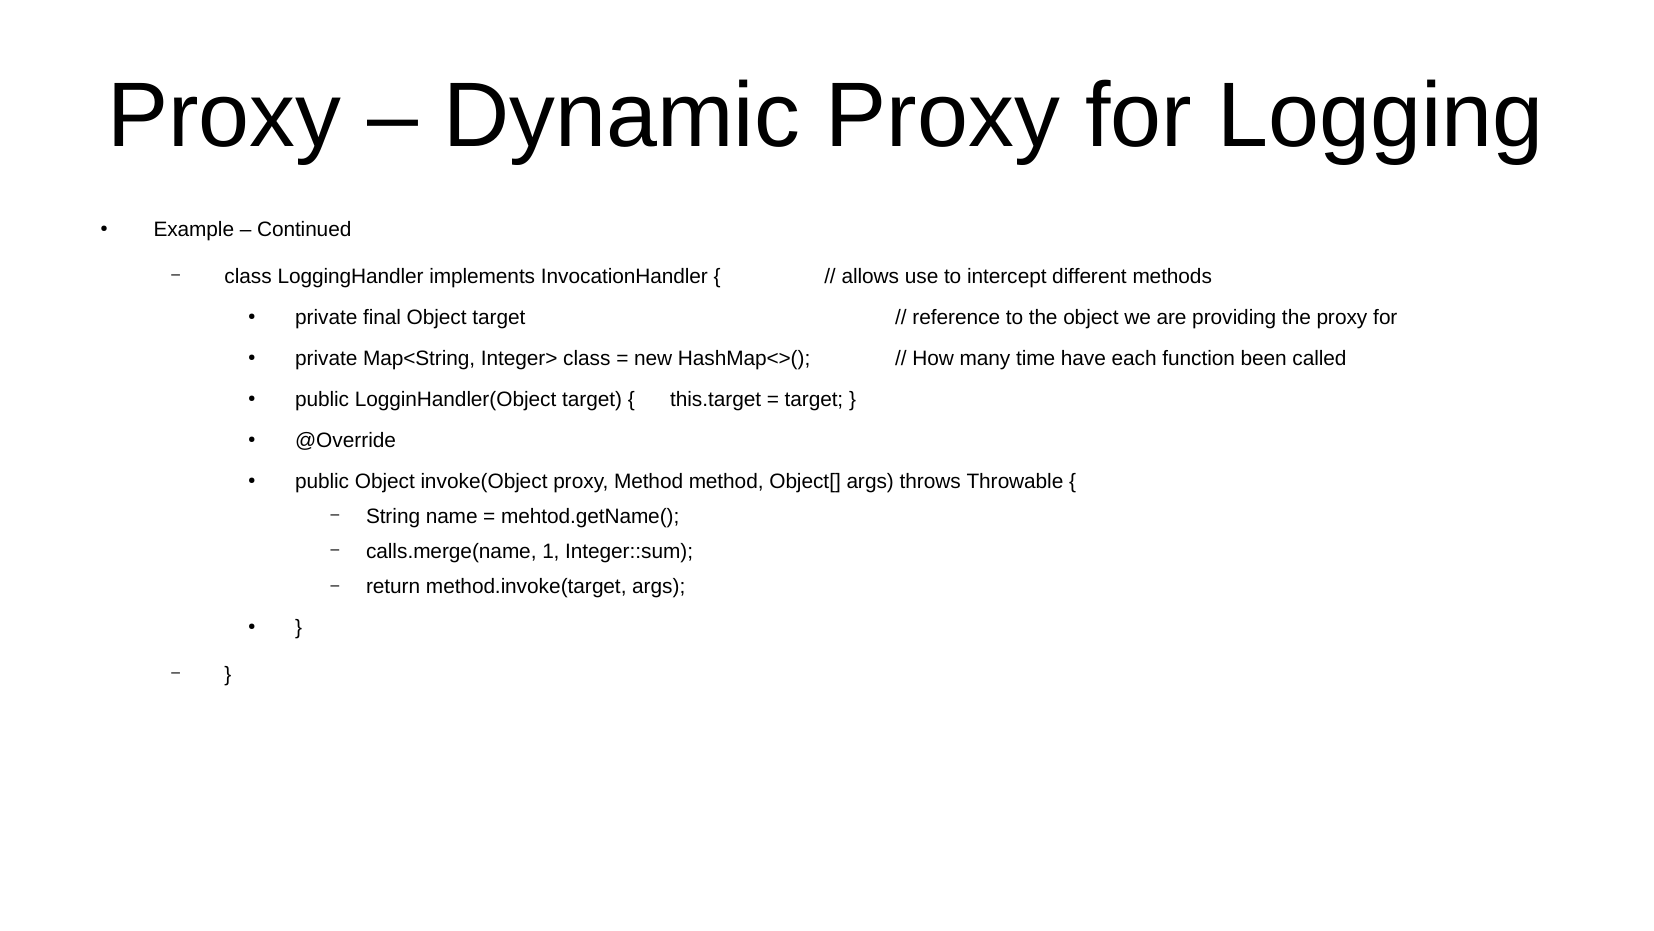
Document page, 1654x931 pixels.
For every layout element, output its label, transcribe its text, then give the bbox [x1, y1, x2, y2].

list Example – Continued class LoggingHandler implements InvocationHandler { // allows use to intercept different methods private final Object target // reference to the object we are providing the proxy for private Map<String, Integer> class = new HashMap<>(); // How many time have each function been called public LogginHandler(Object target) { this.target = target; } @Override public Object invoke(Object proxy, Method method, Object[] args) throws Throwable { String name = mehtod.getName(); calls.merge(name, 1, Integer::sum); return method.invoke(target, args); } } [82, 217, 1636, 916]
title Proxy – Dynamic Proxy for Logging [82, 37, 1571, 193]
